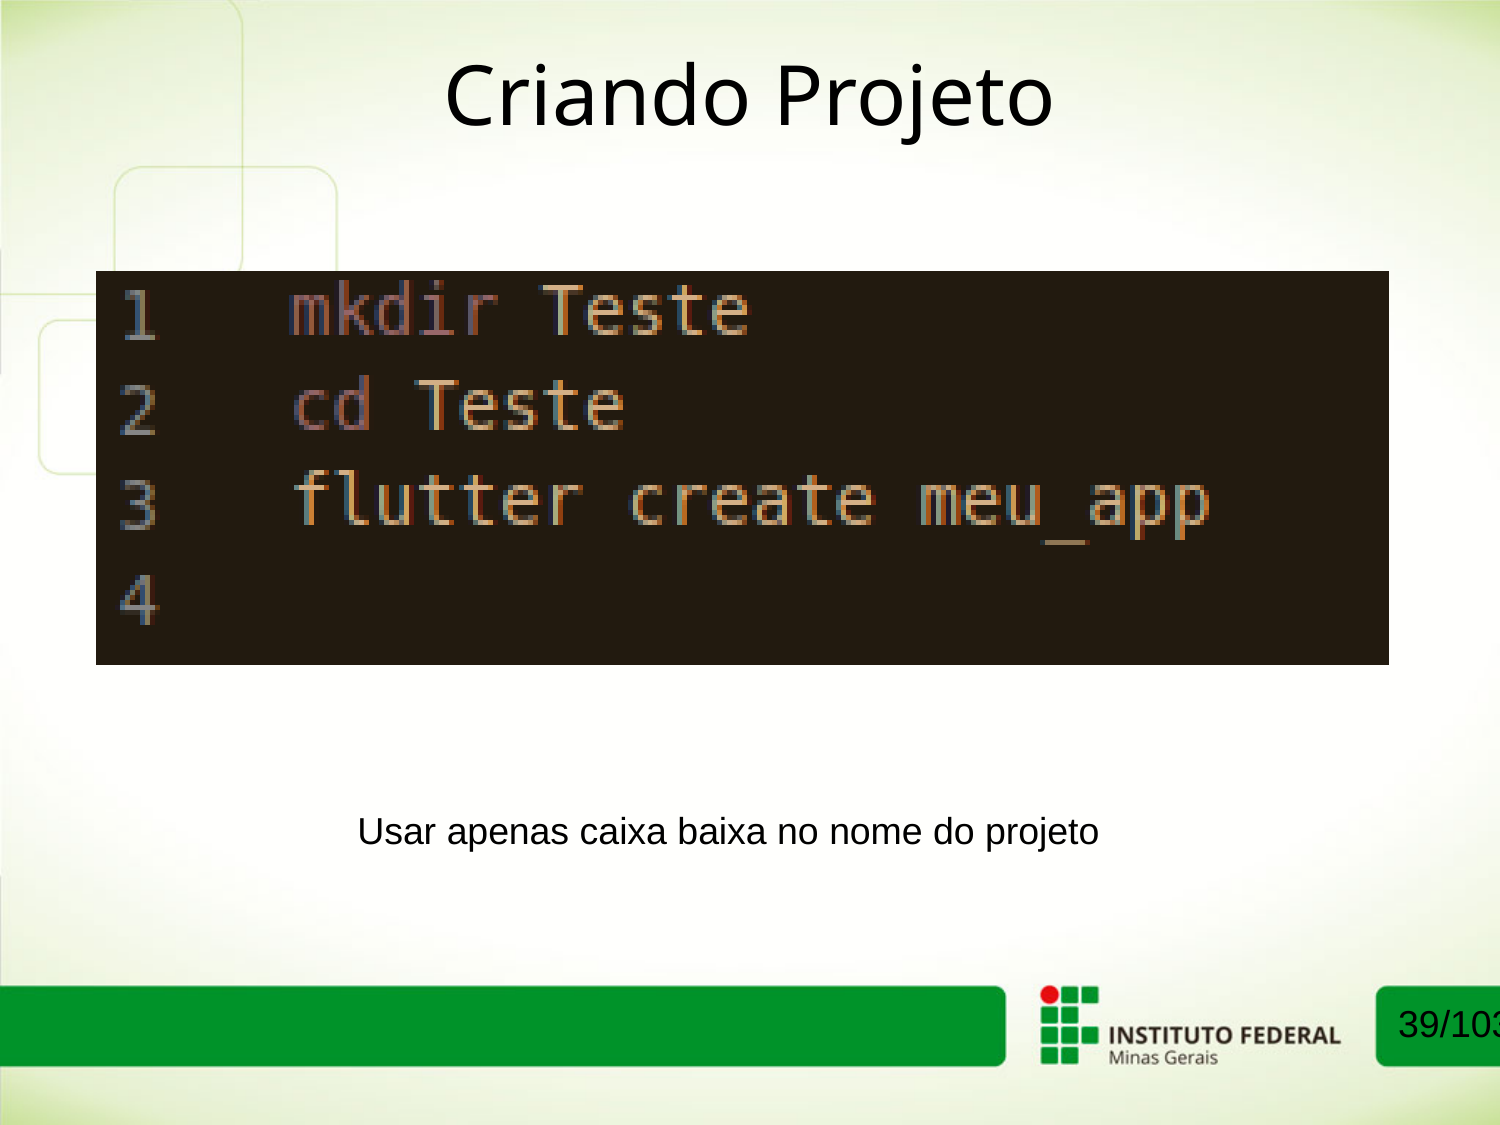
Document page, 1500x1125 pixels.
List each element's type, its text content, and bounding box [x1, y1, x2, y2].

text_box Usar apenas caixa baixa no nome do projeto [53, 705, 1404, 954]
text_box Criando Projeto [74, 30, 1425, 155]
picture [0, 0, 1500, 1125]
